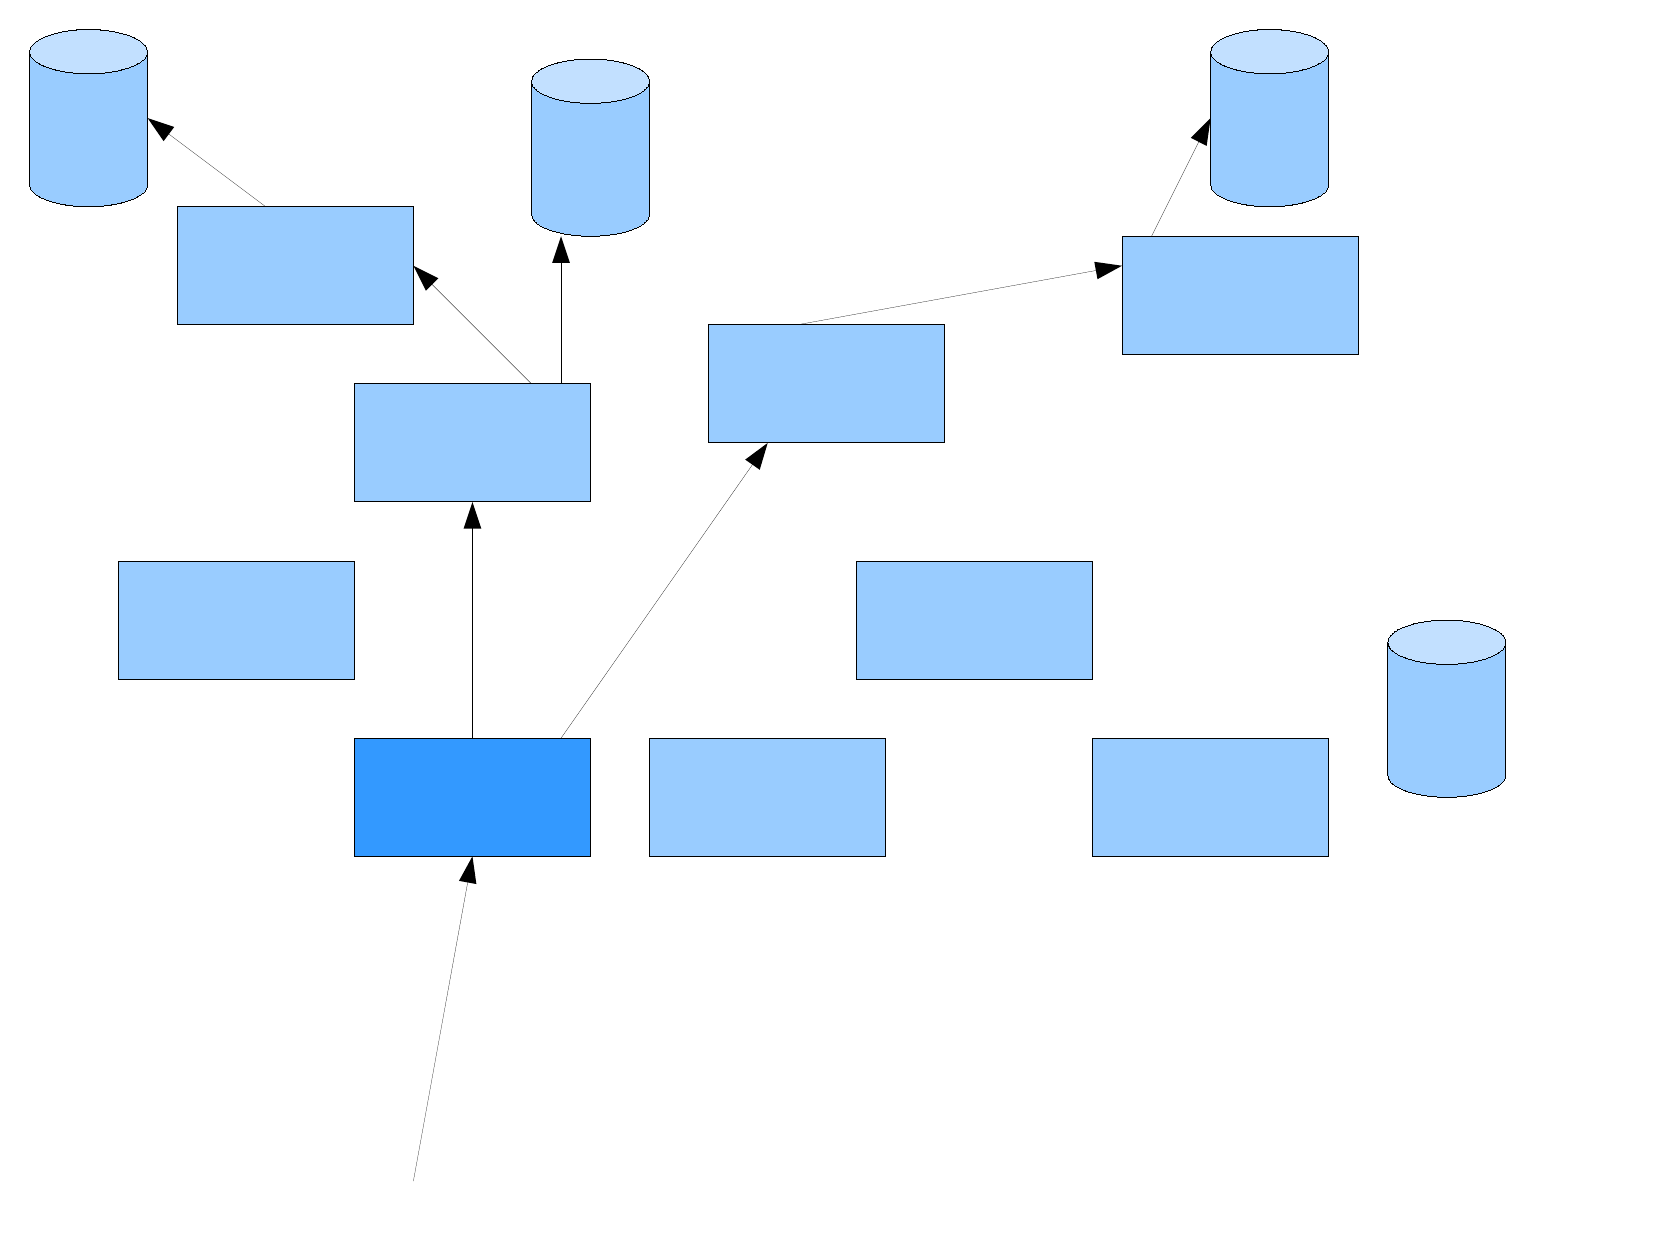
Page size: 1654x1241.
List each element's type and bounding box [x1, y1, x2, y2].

text_box [118, 561, 355, 680]
text_box [29, 54, 148, 207]
text_box [354, 738, 591, 857]
text_box [177, 206, 414, 325]
text_box [531, 84, 650, 237]
text_box [1210, 54, 1329, 207]
text_box [1122, 236, 1359, 355]
text_box [1387, 643, 1506, 798]
text_box [1092, 738, 1329, 857]
text_box [649, 738, 886, 857]
text_box [708, 324, 945, 443]
text_box [354, 383, 591, 502]
text_box [856, 561, 1093, 680]
